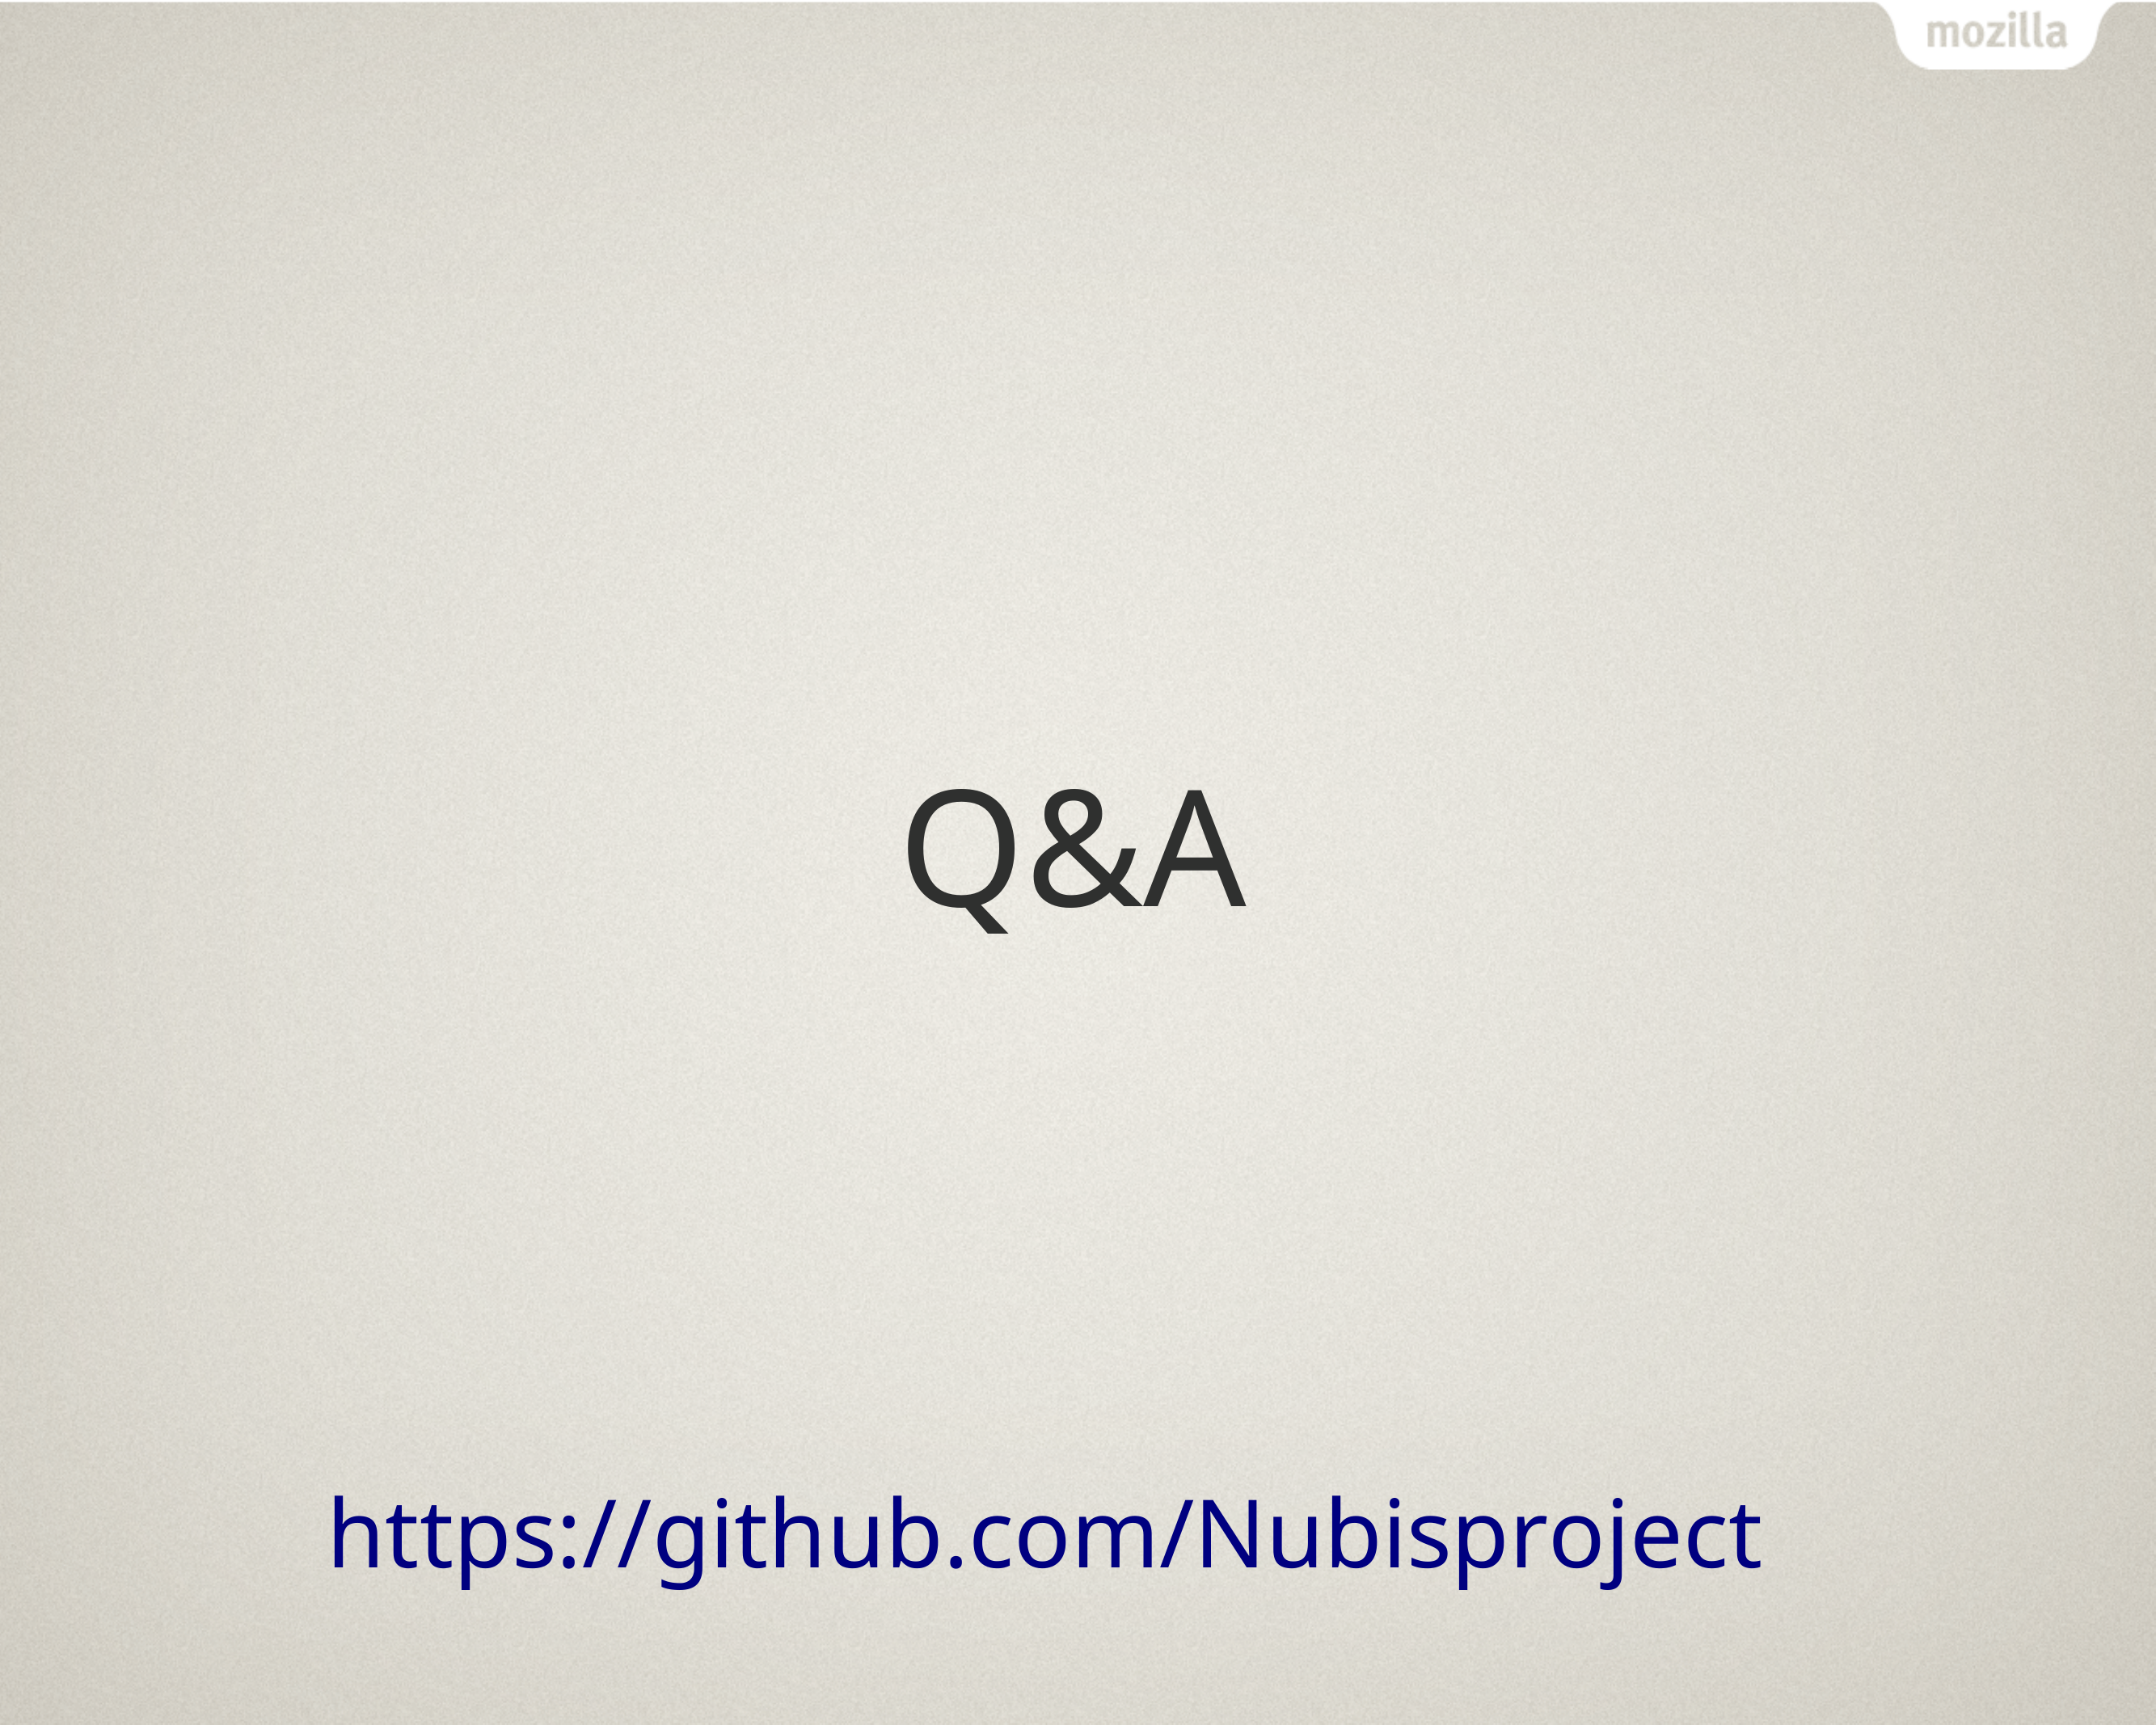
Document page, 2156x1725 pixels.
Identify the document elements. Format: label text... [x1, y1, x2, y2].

picture [0, 0, 2156, 1725]
text_box https://github.com/Nubisproject [315, 1467, 1837, 1592]
title Q&A [872, 738, 1274, 947]
